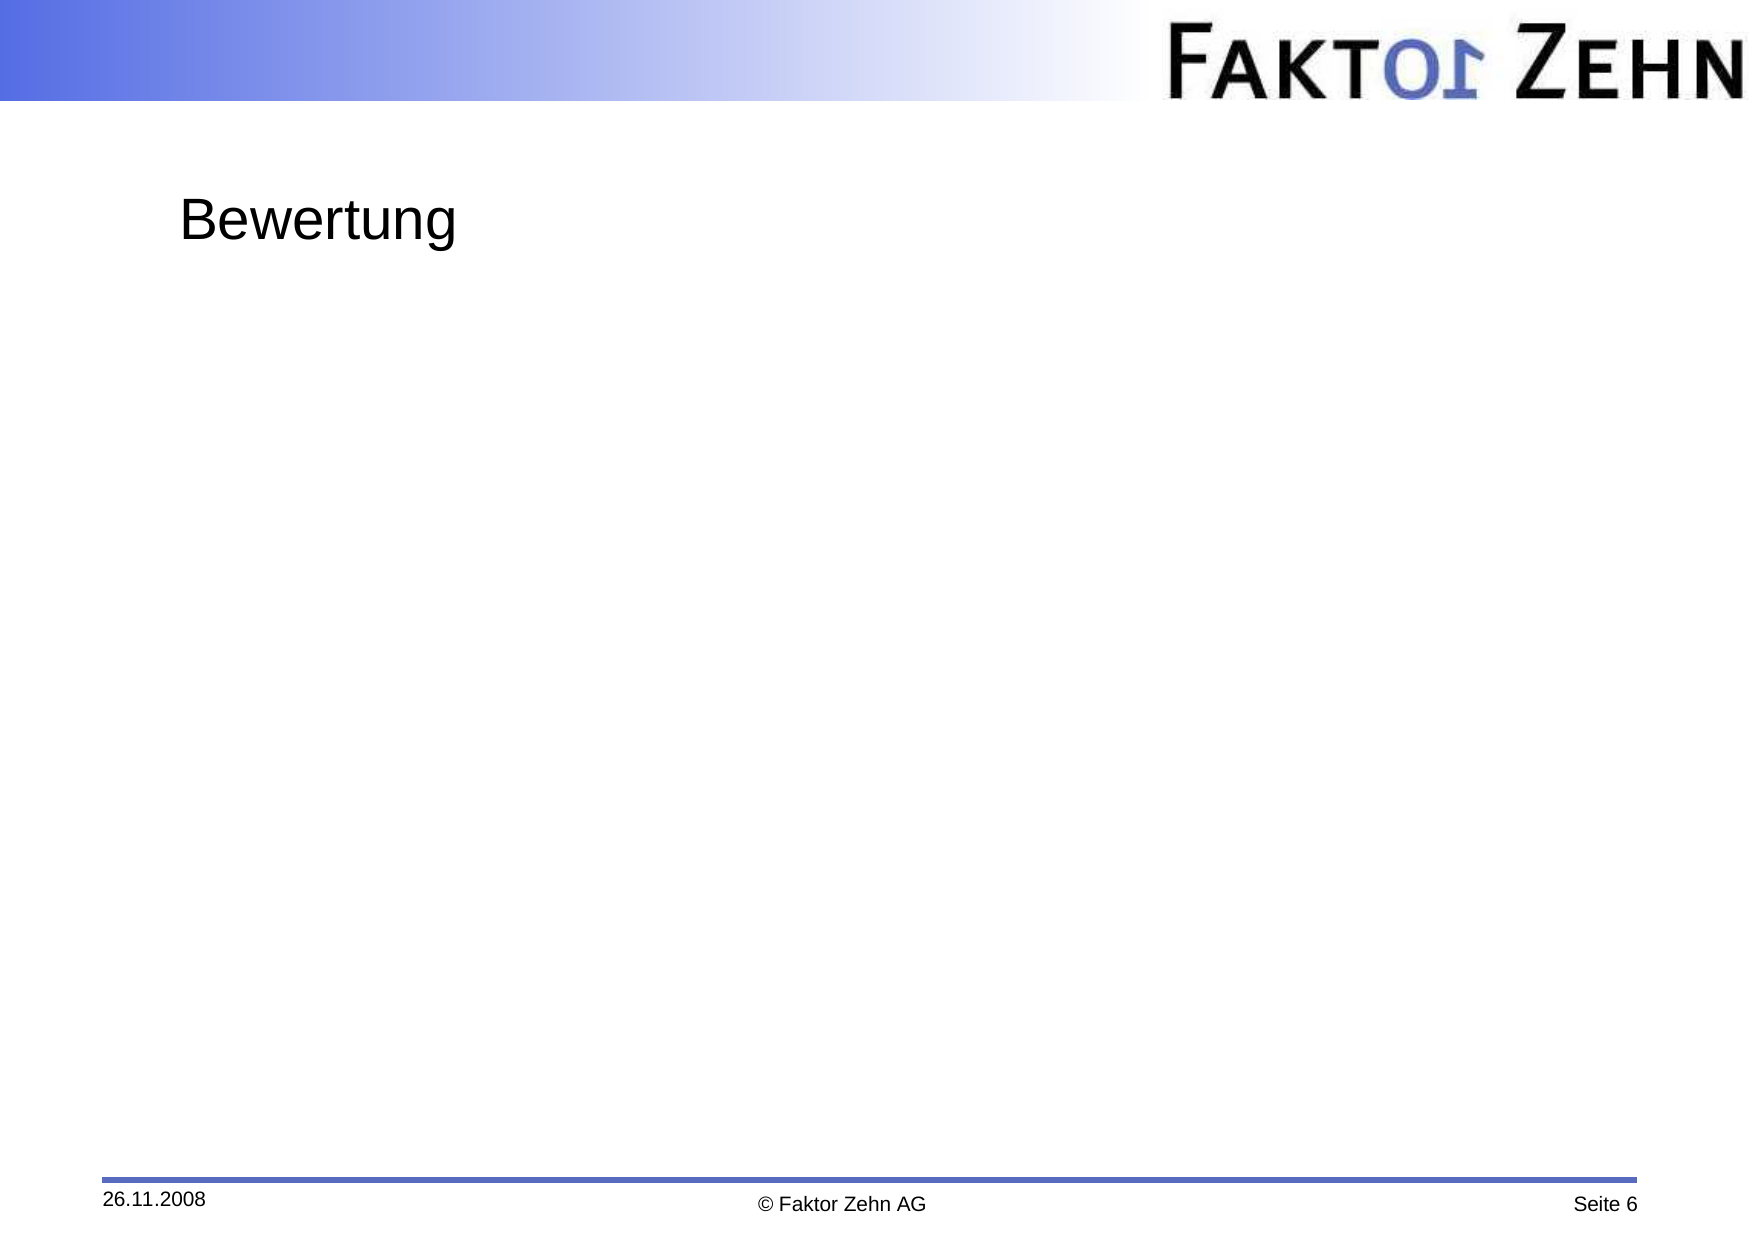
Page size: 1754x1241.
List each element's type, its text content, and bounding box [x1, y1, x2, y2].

picture [1162, 7, 1752, 100]
title Bewertung [179, 142, 1576, 296]
